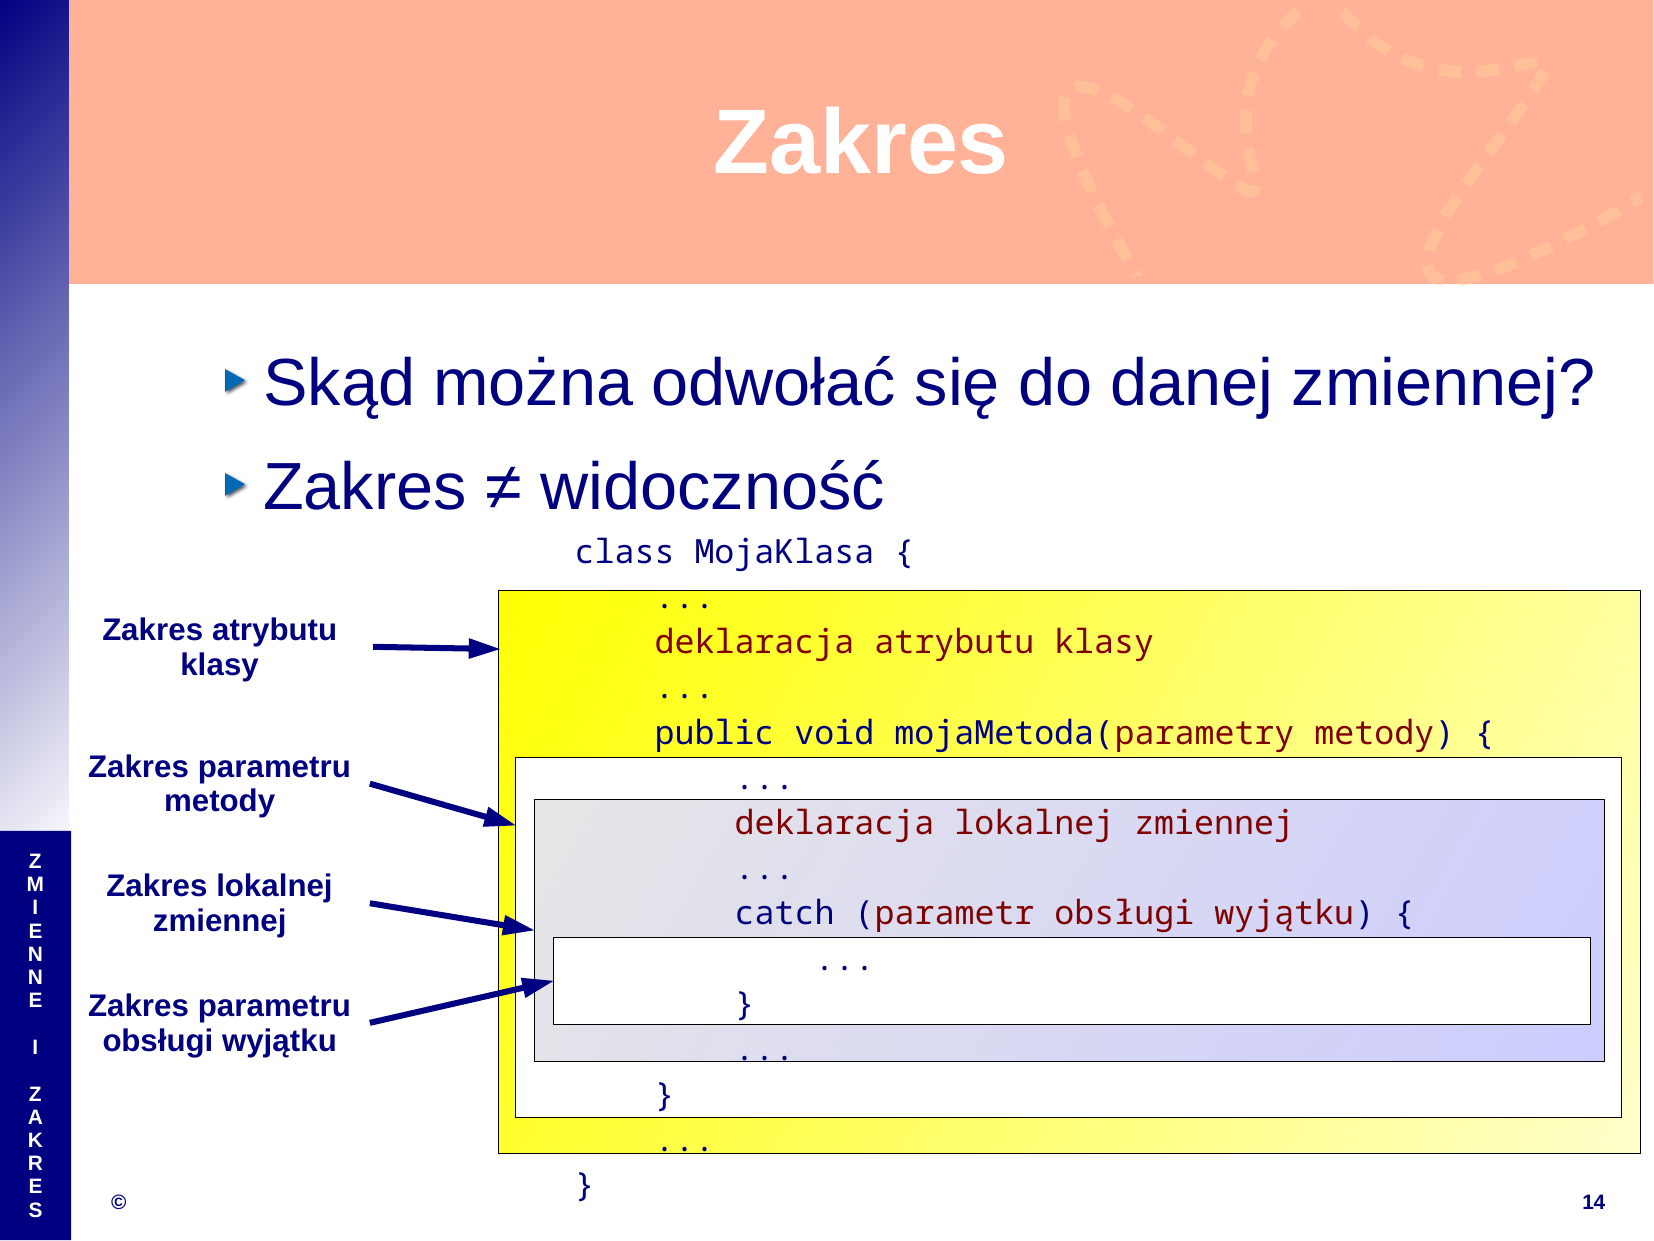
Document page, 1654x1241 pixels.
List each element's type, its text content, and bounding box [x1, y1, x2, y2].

text_box Zakres lokalnej zmiennej [71, 867, 370, 940]
text_box [498, 590, 685, 1154]
text_box Zakres parametru metody [69, 747, 370, 820]
text_box Zakres parametru obsługi wyjątku [71, 986, 370, 1059]
text_box Zakres atrybutu klasy [69, 610, 370, 683]
text_box [1384, 590, 1641, 1154]
list Skąd można odwołać się do danej zmiennej? Zakres ≠ widoczność [192, 344, 1605, 536]
text_box class MojaKlasa { ... deklaracja atrybutu klasy ... public void mojaMetoda(parametry metody) { ... deklaracja lokalnej zmiennej ... catch (parametr obsługi wyjątku) { ... } ... } ... } [685, 532, 1384, 1201]
text_box [1384, 728, 1389, 742]
title Zakres [106, 37, 1617, 246]
text_box Z M I E N N E I Z A K R E S [0, 830, 71, 1241]
